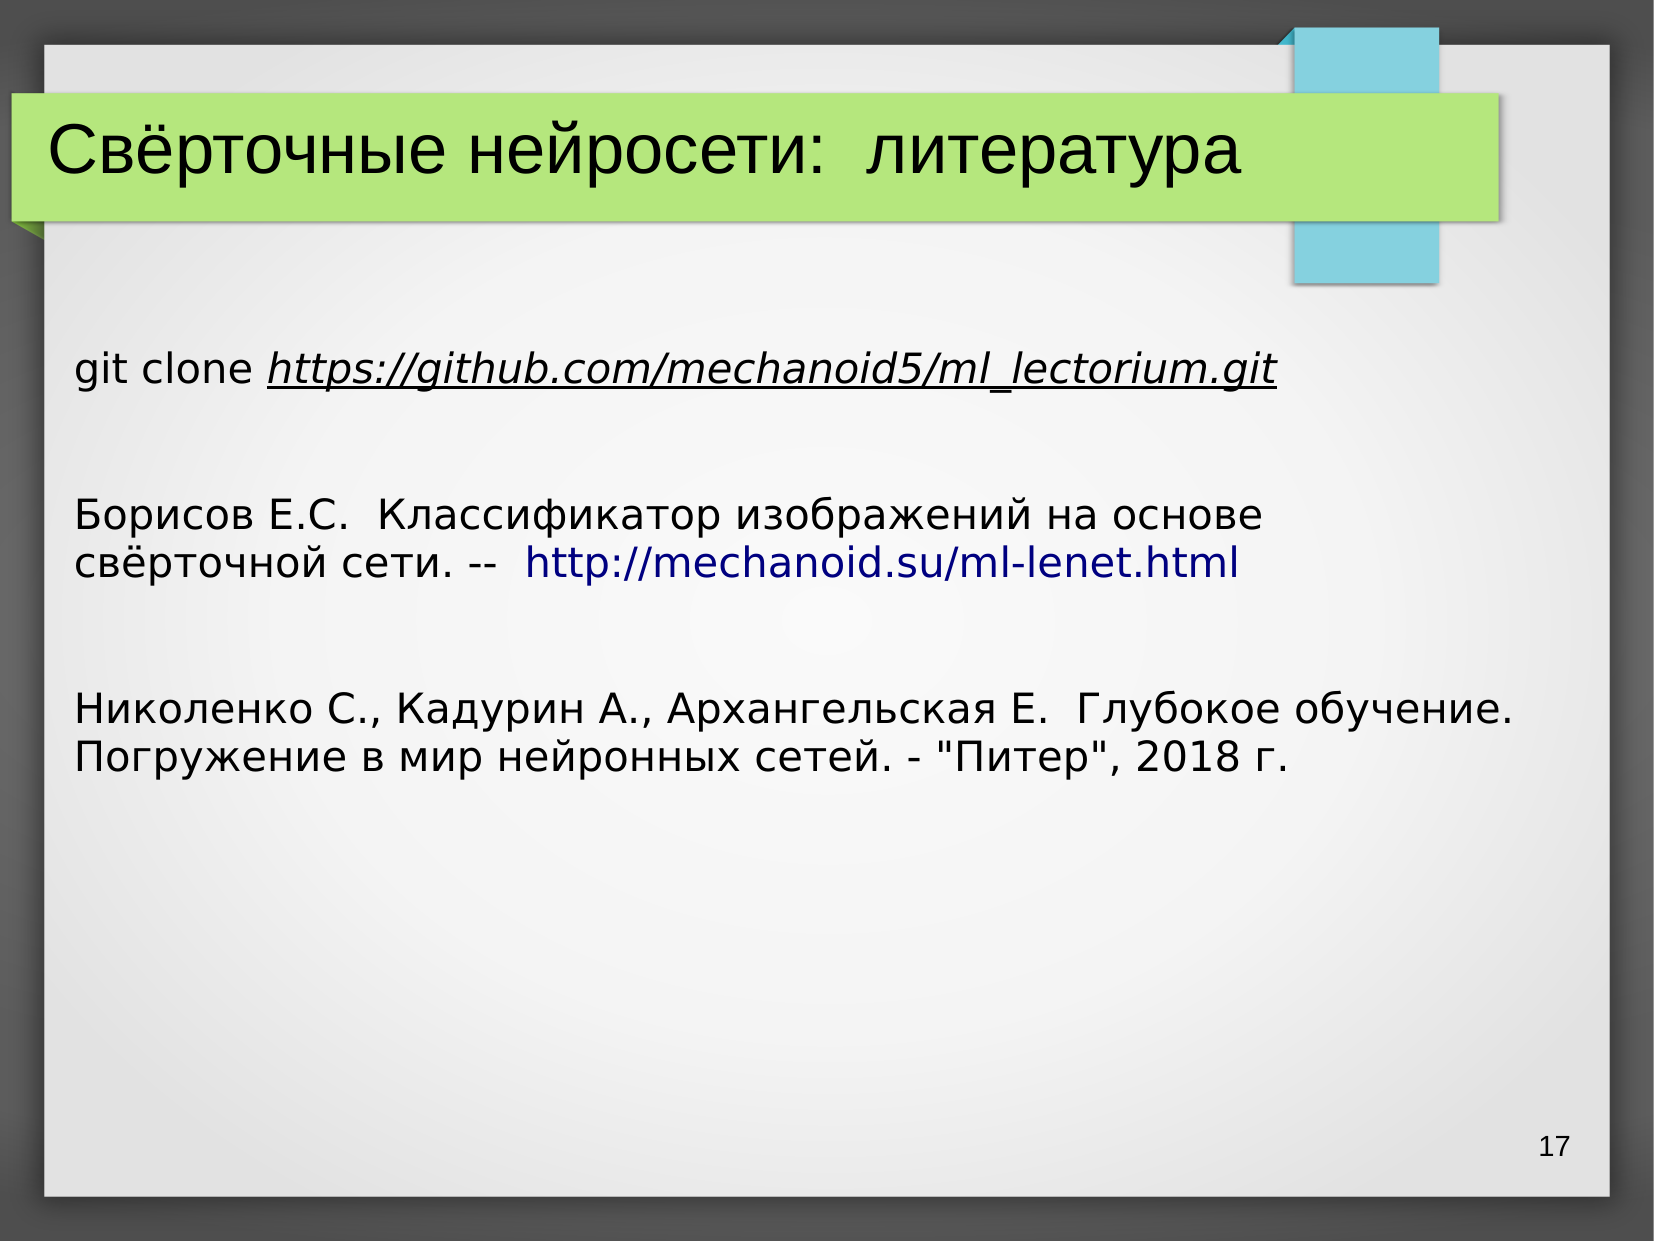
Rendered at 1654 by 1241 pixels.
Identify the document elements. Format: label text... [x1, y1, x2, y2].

picture [0, 0, 1654, 1241]
text_box git clone https://github.com/mechanoid5/ml_lectorium.git Борисов Е.С. Классификатор изображений на основе свёрточной сети. -- http://mechanoid.su/ml-lenet.html Николенко С., Кадурин А., Архангельская Е. Глубокое обучение. Погружение в мир нейронных сетей. - "Питер", 2018 г. [59, 337, 1536, 886]
title Свёрточные нейросети: литература [47, 96, 1536, 201]
